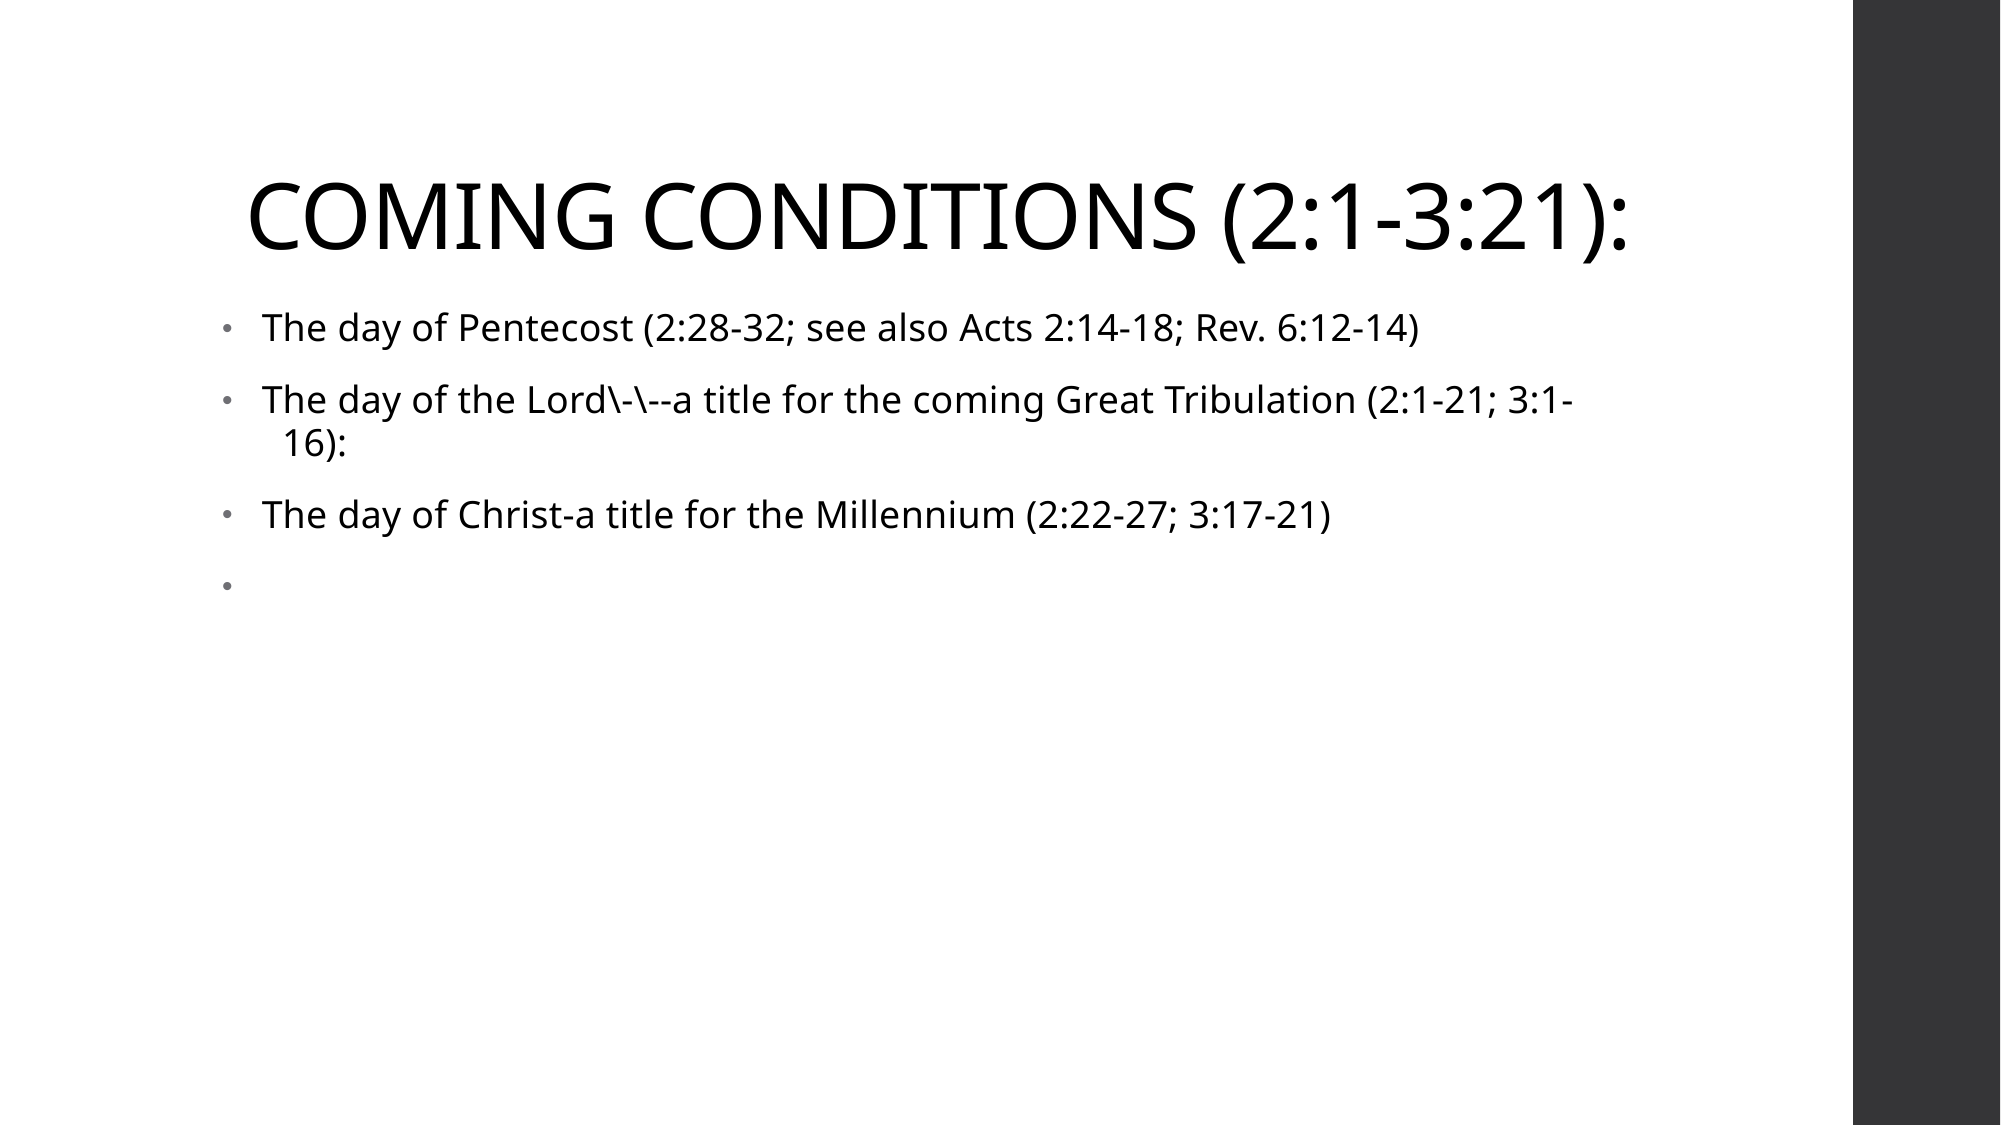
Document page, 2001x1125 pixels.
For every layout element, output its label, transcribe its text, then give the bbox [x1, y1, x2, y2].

title COMING CONDITIONS (2:1-3:21): [206, 60, 1797, 278]
list The day of Pentecost (2:28-32; see also Acts 2:14-18; Rev. 6:12-14) The day of the Lord\-\--a title for the coming Great Tribulation (2:1-21; 3:1-16): The day of Christ-a title for the Millennium (2:22-27; 3:17-21) [206, 299, 1617, 1014]
